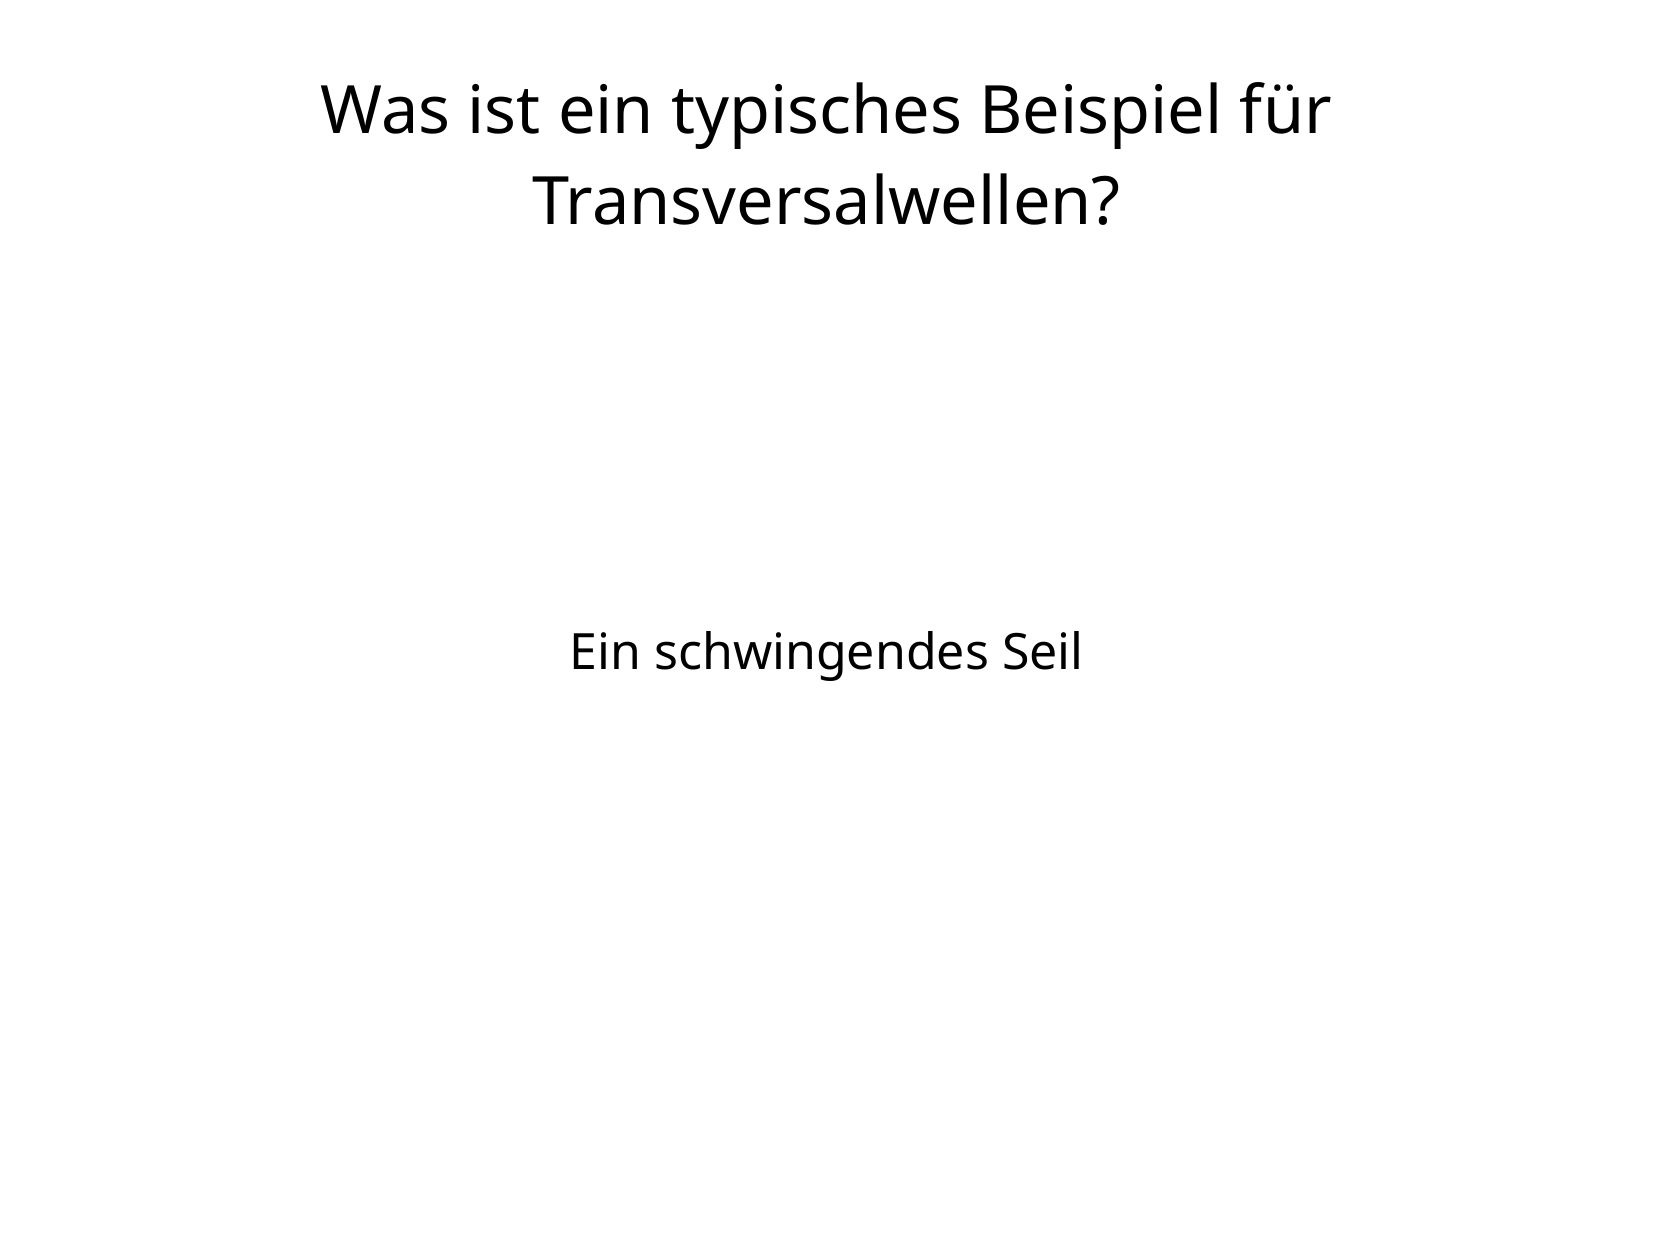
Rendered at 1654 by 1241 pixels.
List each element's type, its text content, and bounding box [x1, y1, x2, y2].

subtitle Ein schwingendes Seil [82, 290, 1571, 1010]
title Was ist ein typisches Beispiel für Transversalwellen? [82, 49, 1571, 257]
